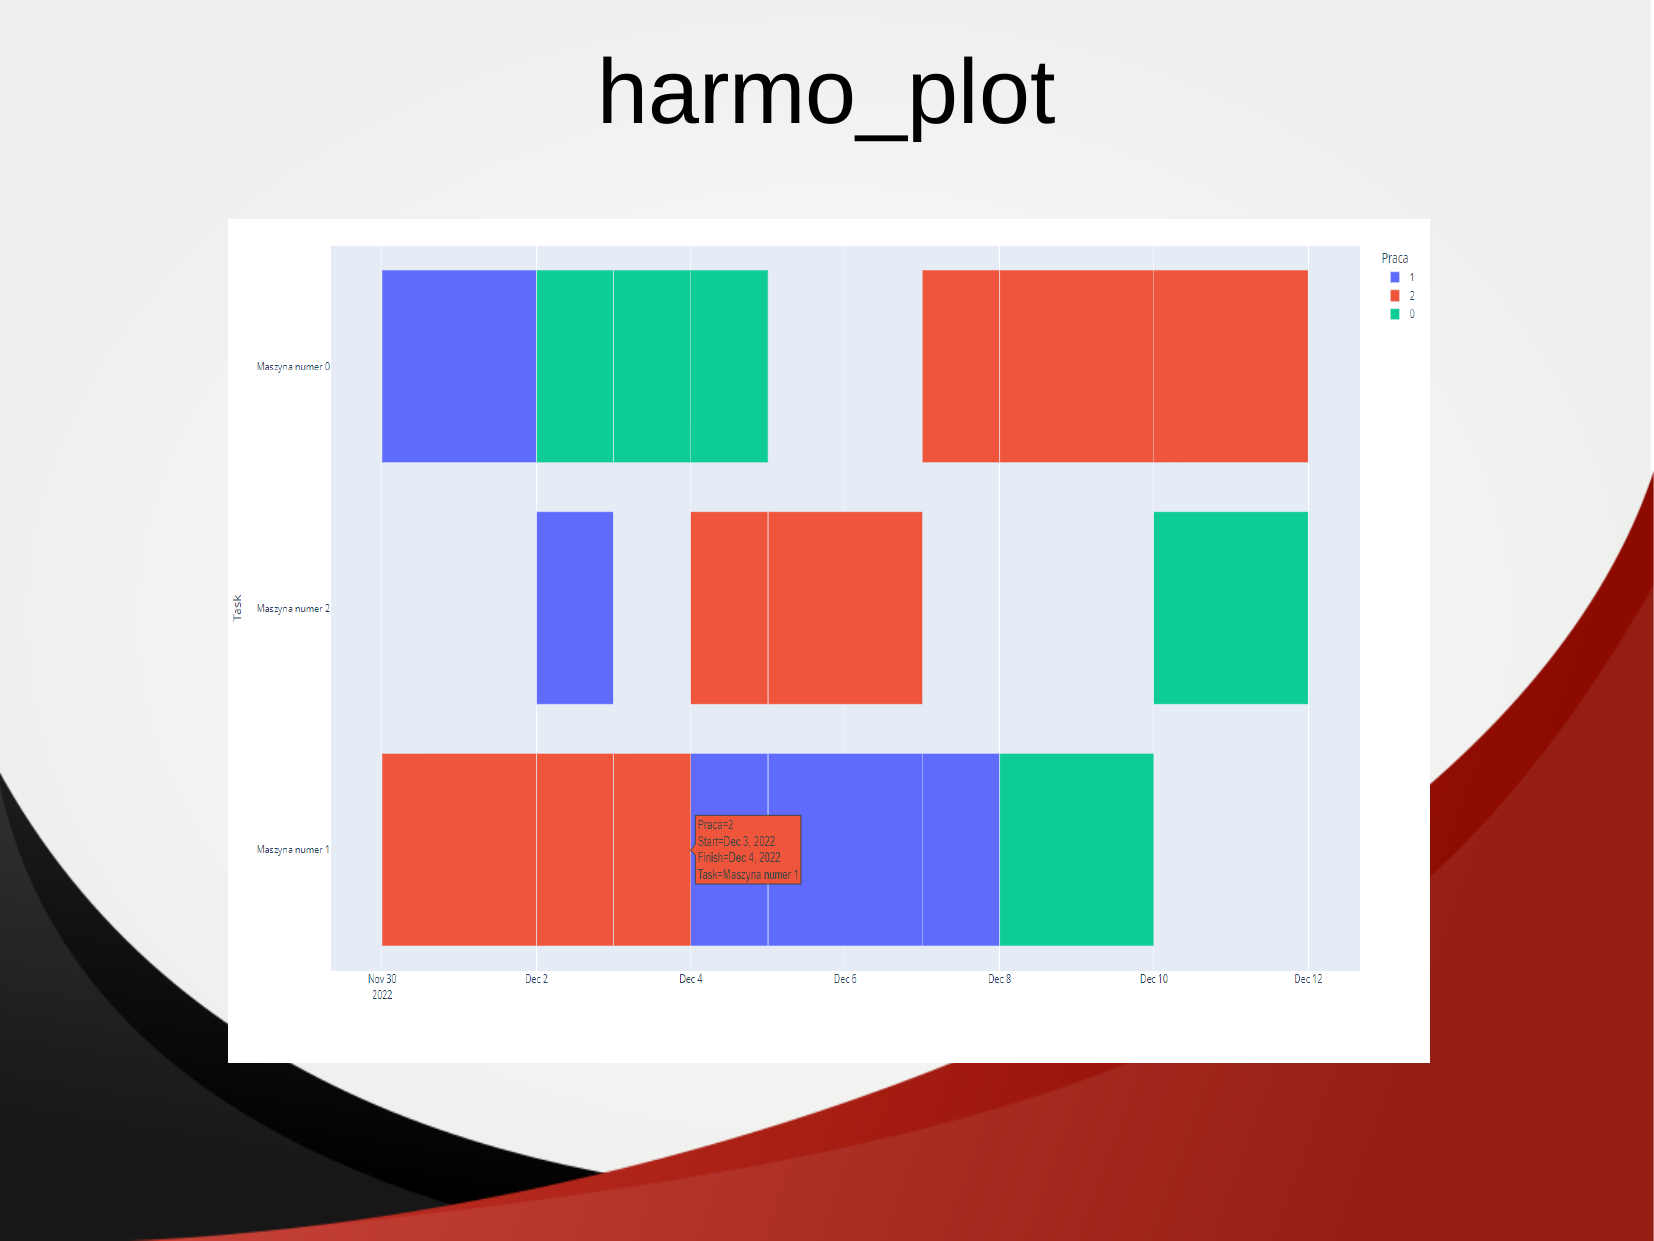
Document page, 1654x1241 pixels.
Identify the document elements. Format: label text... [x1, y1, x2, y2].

picture [0, 0, 1654, 1241]
title harmo_plot [82, 0, 1571, 196]
